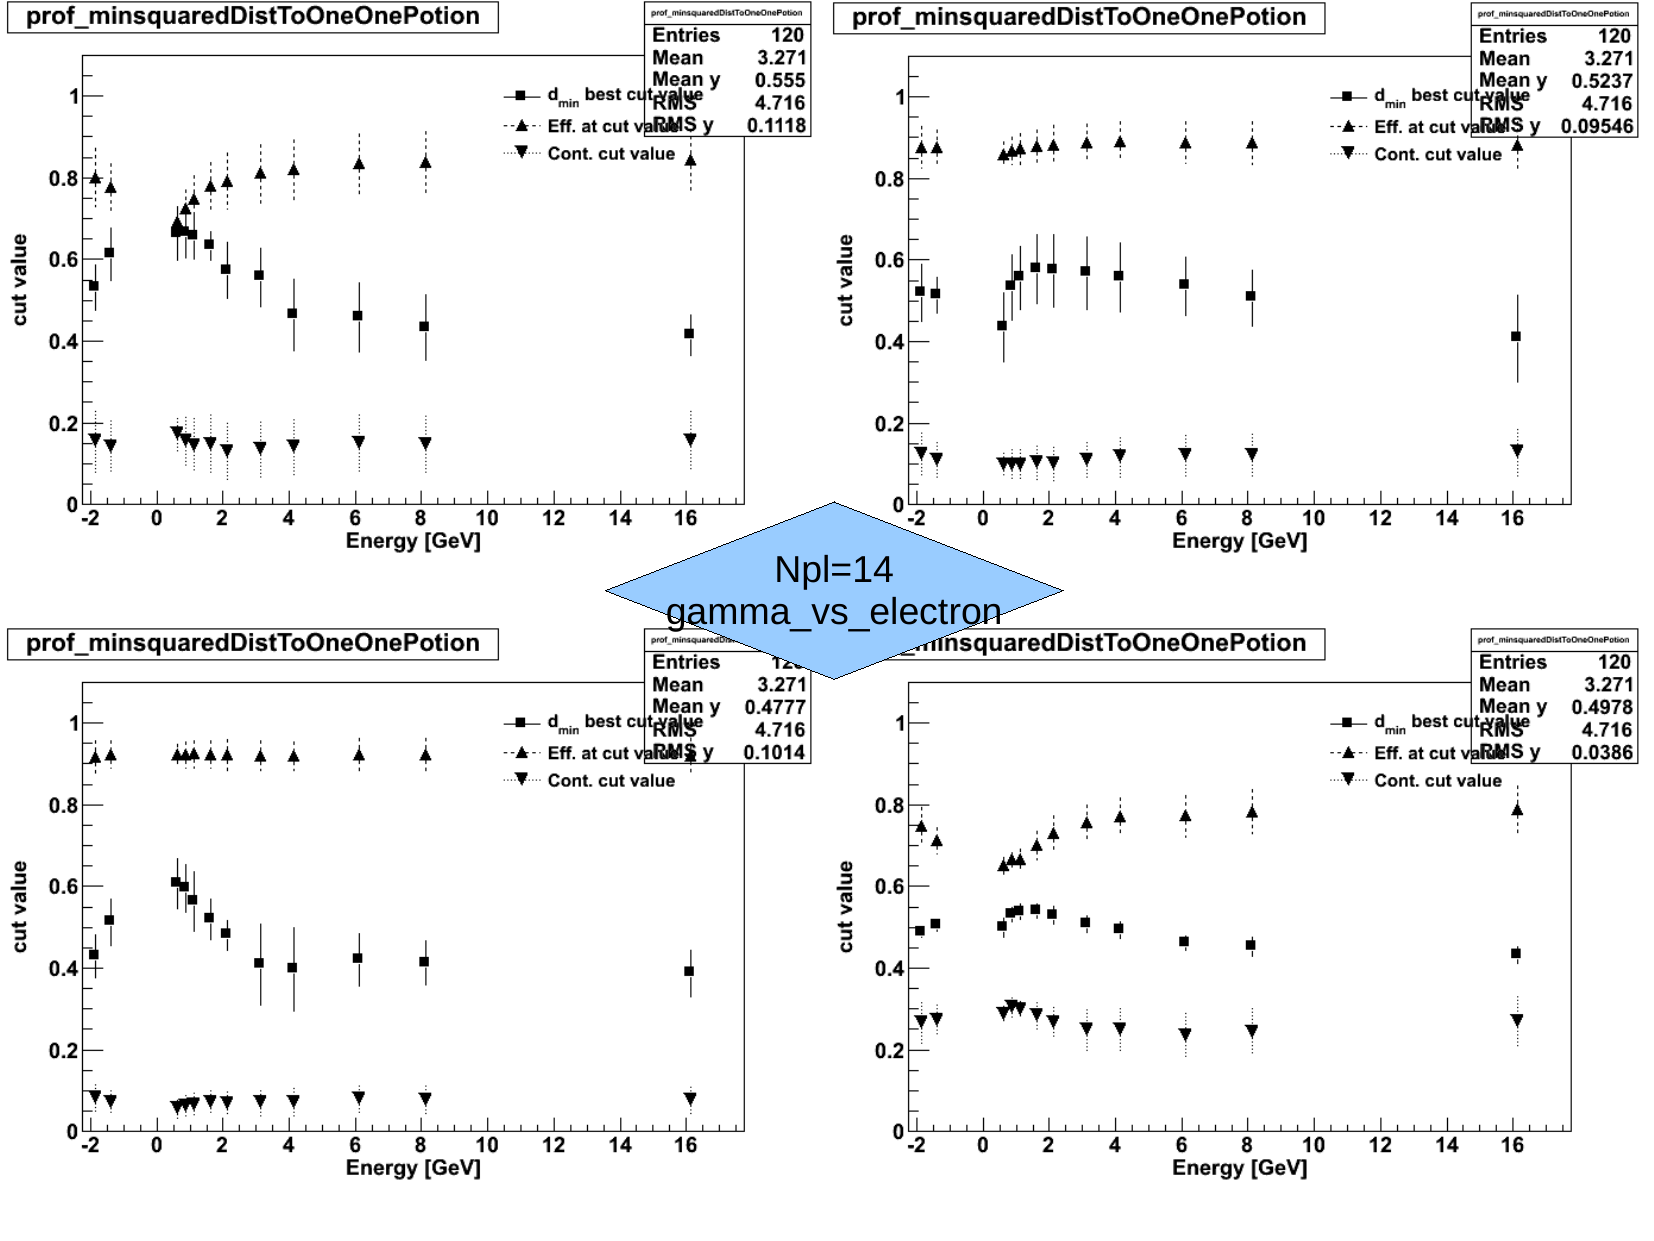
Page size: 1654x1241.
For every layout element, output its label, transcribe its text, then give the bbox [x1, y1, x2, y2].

picture [0, 0, 1654, 562]
picture [0, 626, 1654, 1188]
text_box Npl=14 gamma_vs_electron [605, 501, 1064, 680]
